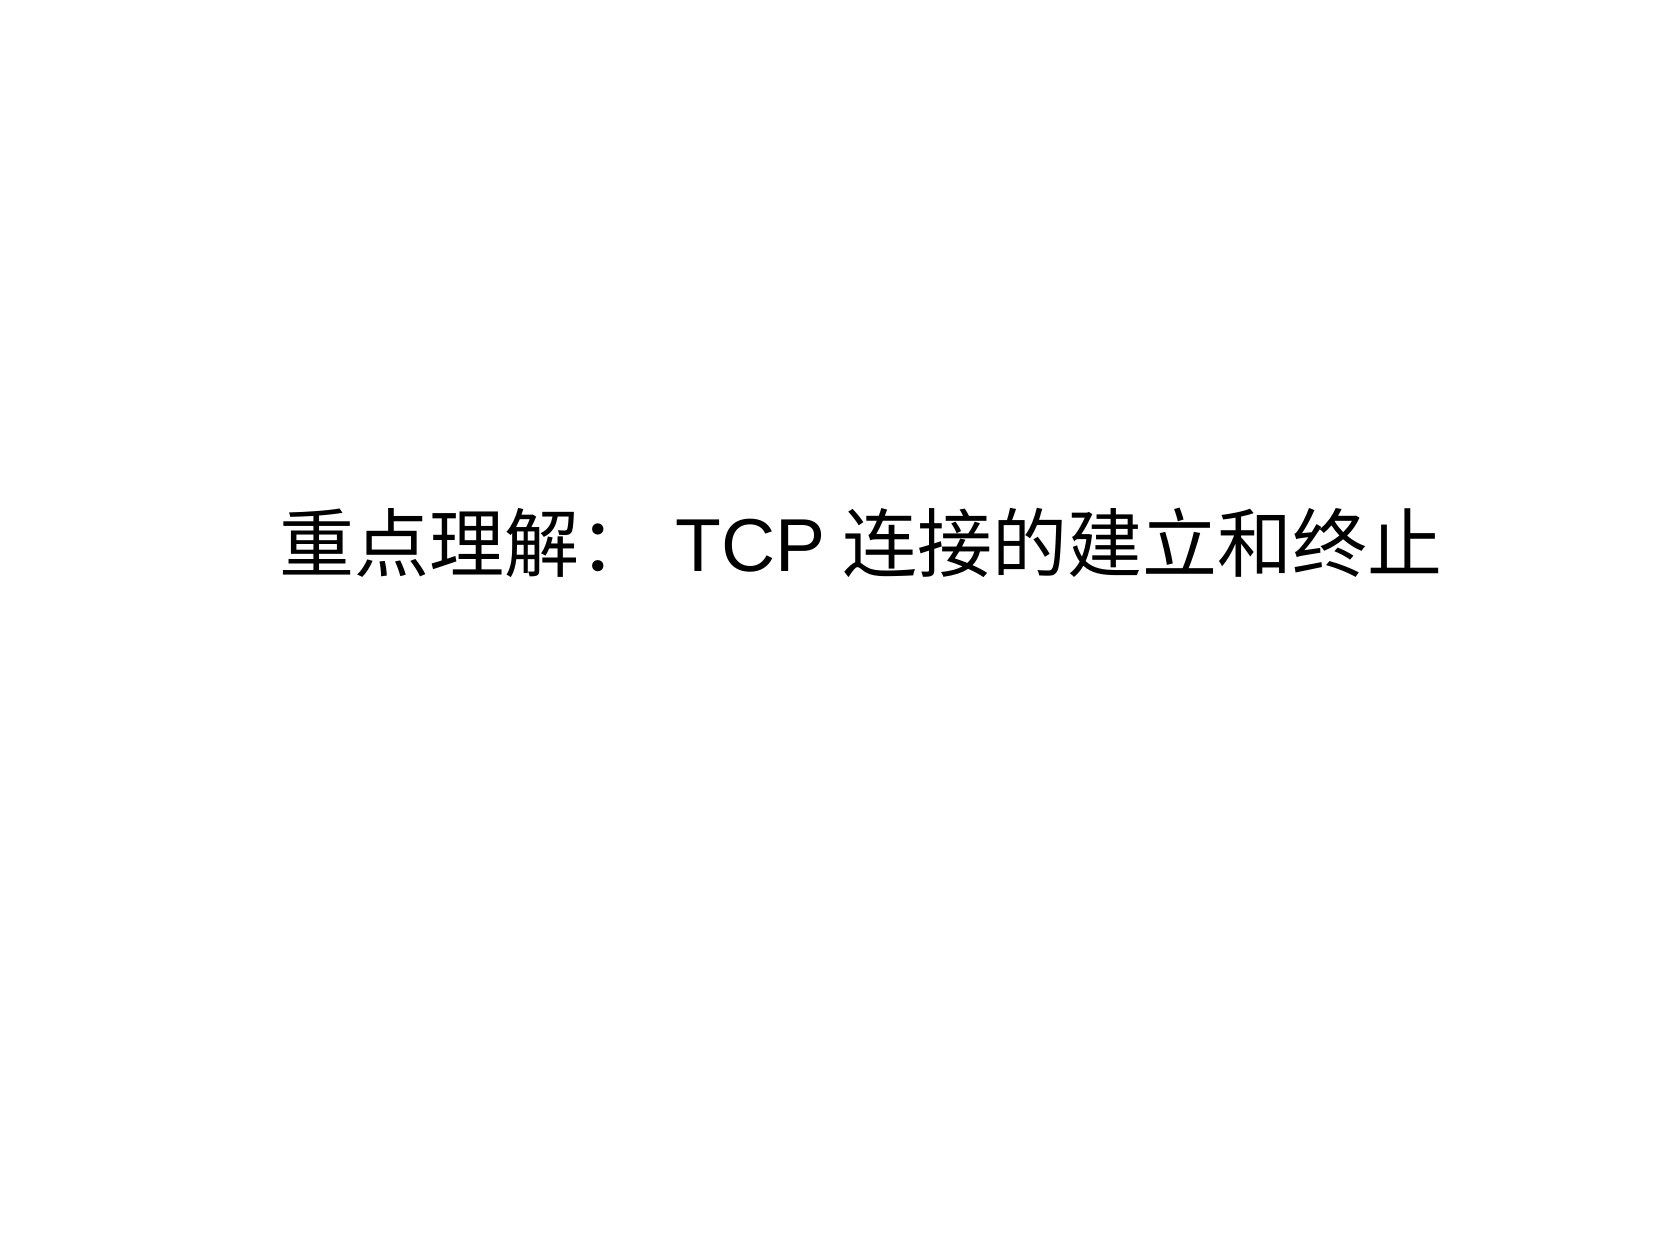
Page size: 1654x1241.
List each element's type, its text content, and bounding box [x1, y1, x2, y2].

title 重点理解：TCP连接的建立和终止 [116, 435, 1606, 643]
